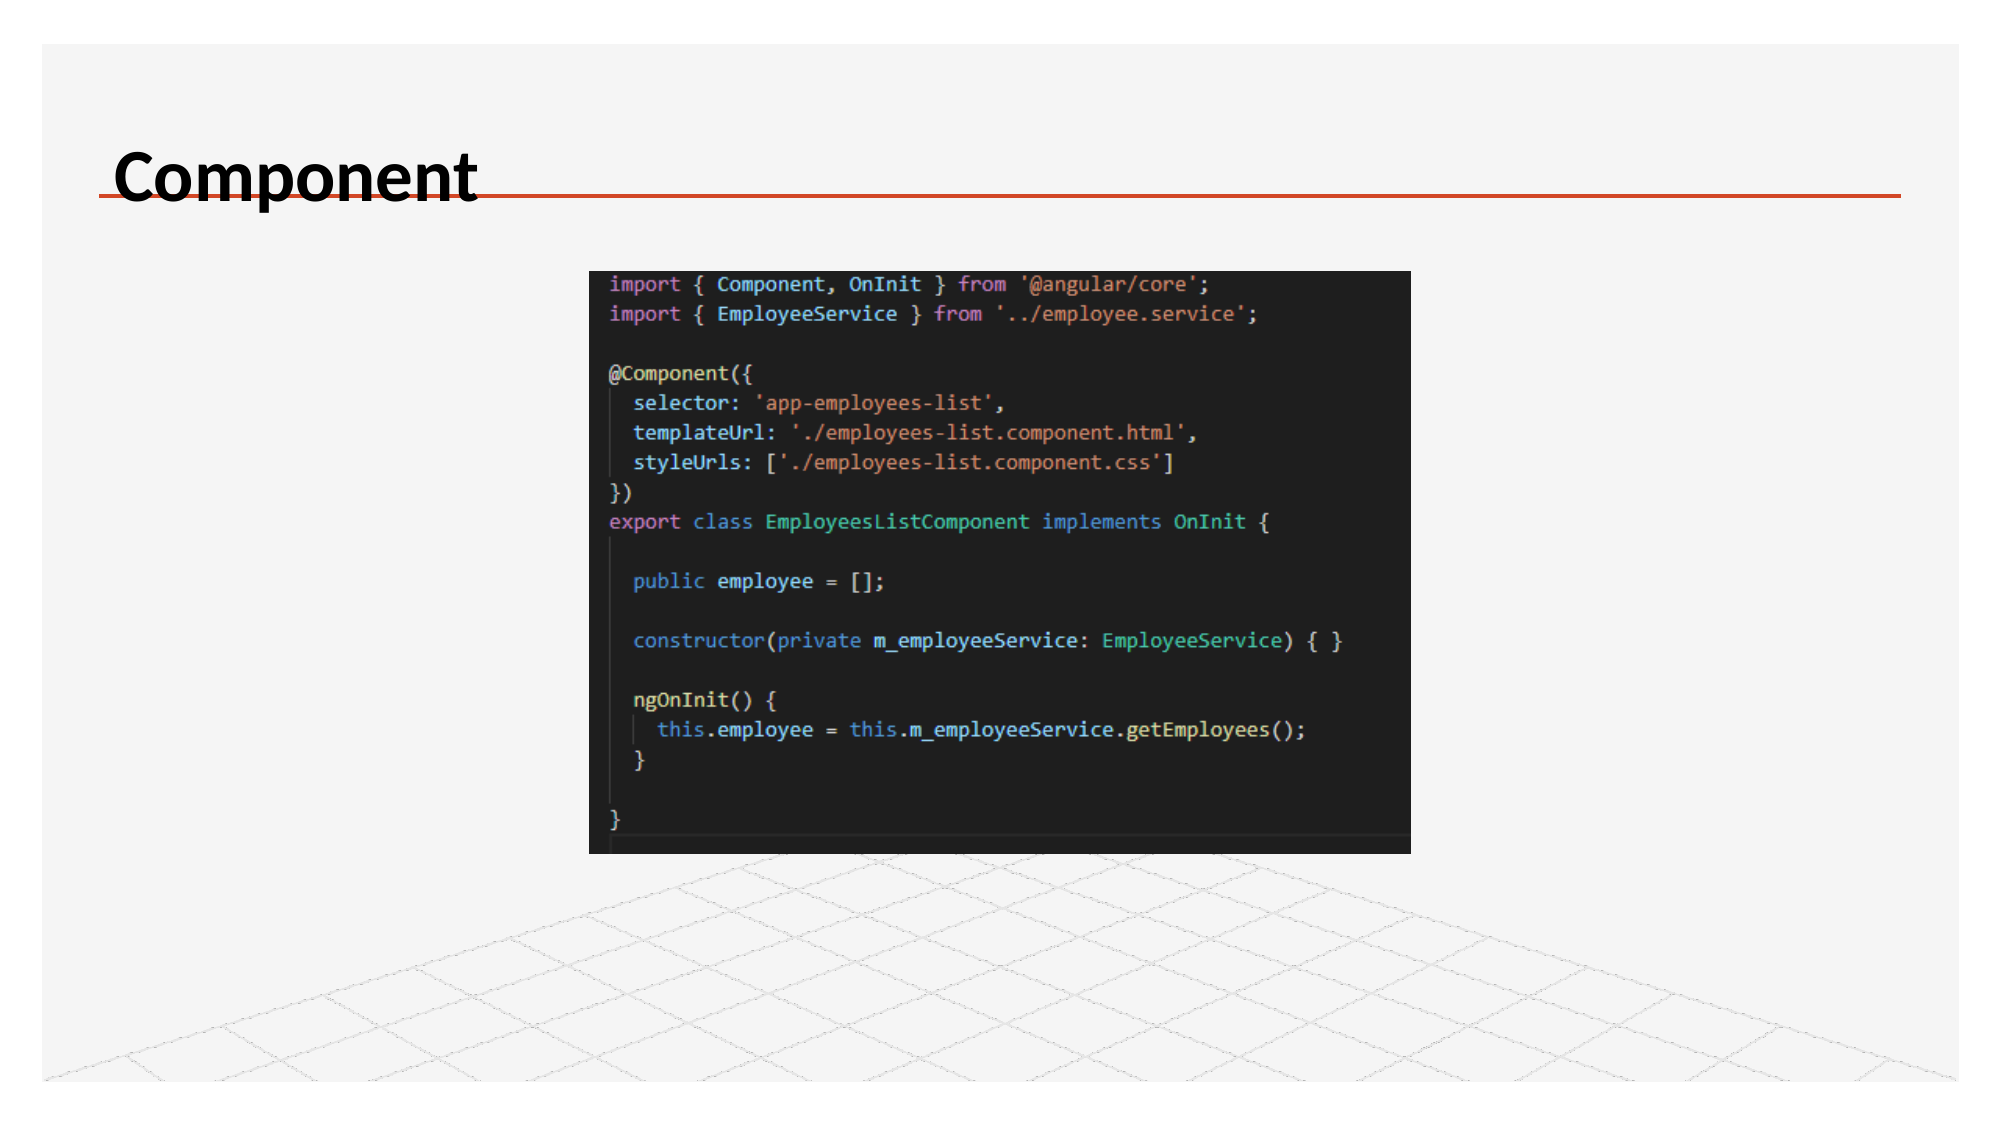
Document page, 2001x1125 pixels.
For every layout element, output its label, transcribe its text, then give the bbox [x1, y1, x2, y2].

picture [589, 271, 1411, 854]
text_box Component [99, 73, 1901, 197]
list [99, 213, 1901, 1052]
